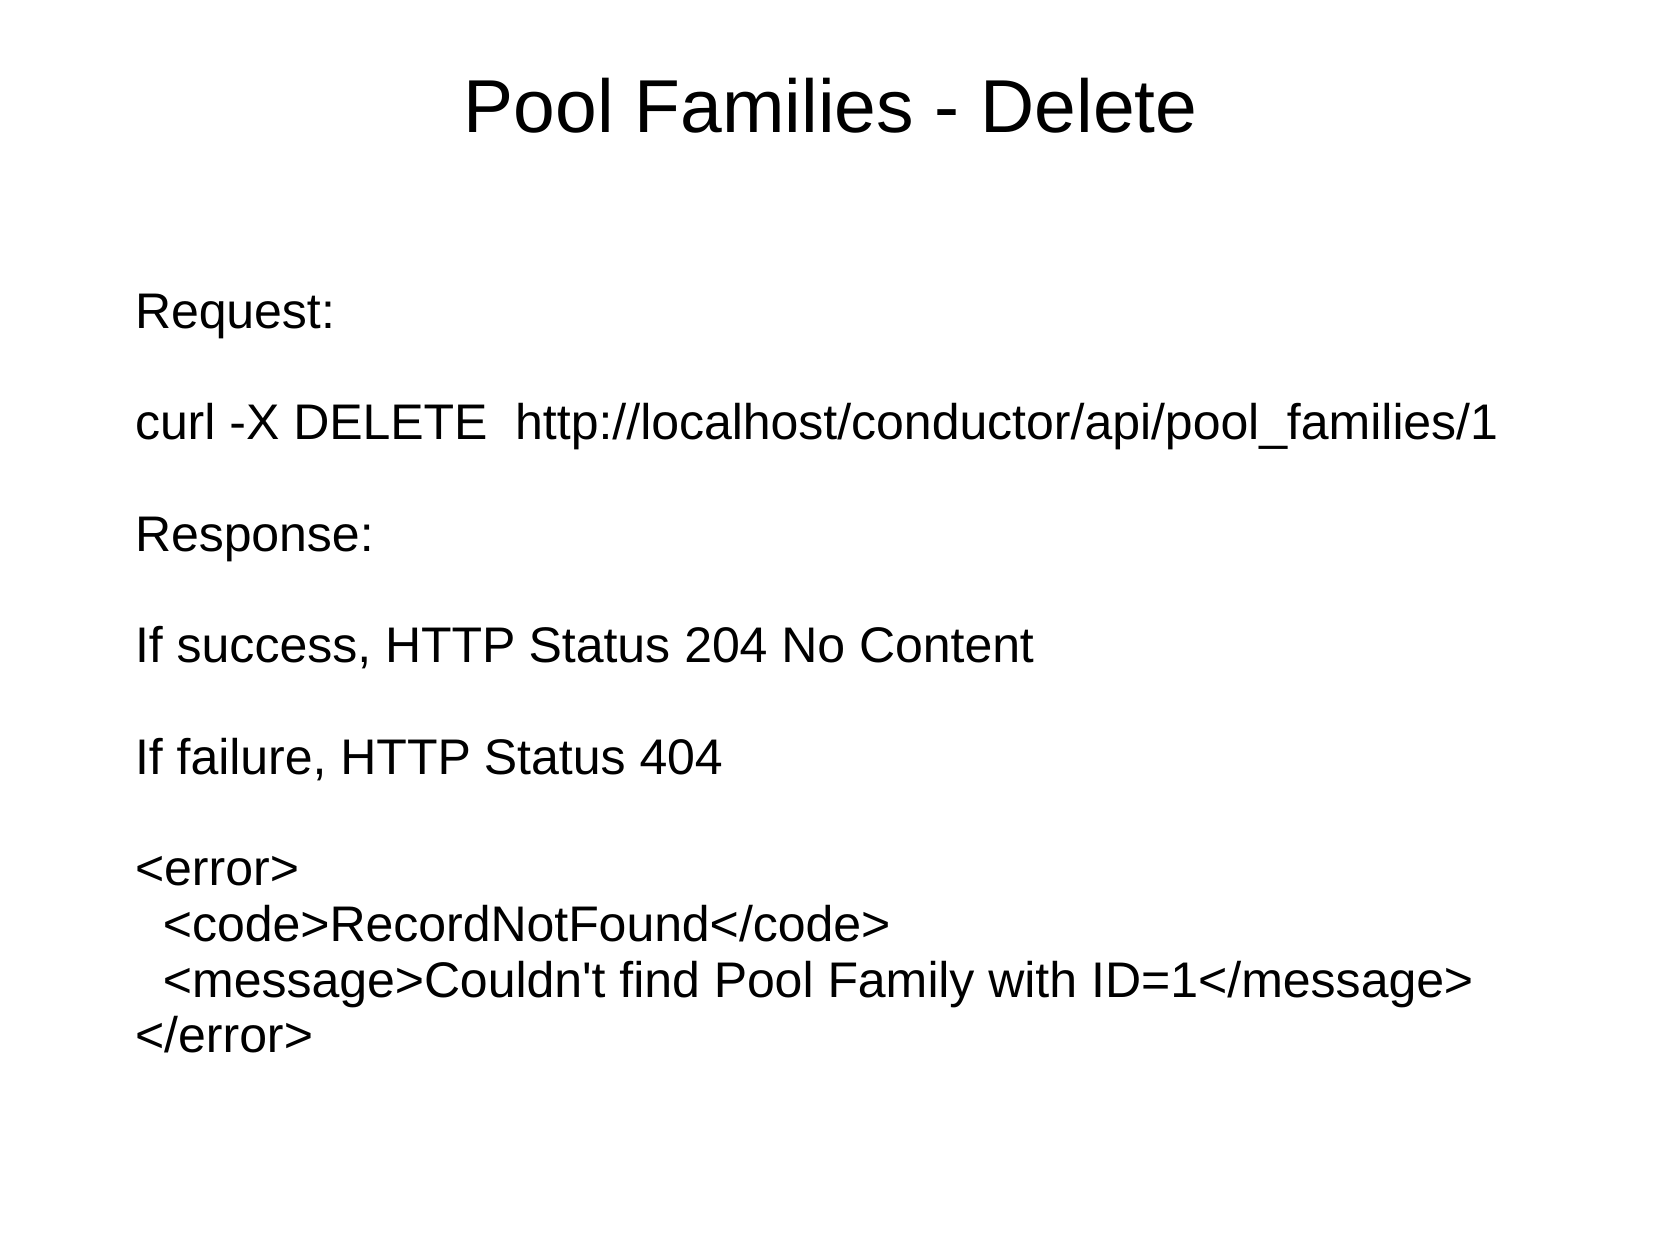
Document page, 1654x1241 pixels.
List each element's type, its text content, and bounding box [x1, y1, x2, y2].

subtitle Request: curl -X DELETE http://localhost/conductor/api/pool_families/1 Response: If success, HTTP Status 204 No Content If failure, HTTP Status 404 <error> <code>RecordNotFound</code> <message>Couldn't find Pool Family with ID=1</message> </error> [135, 282, 1591, 1241]
title Pool Families - Delete [86, 2, 1576, 211]
